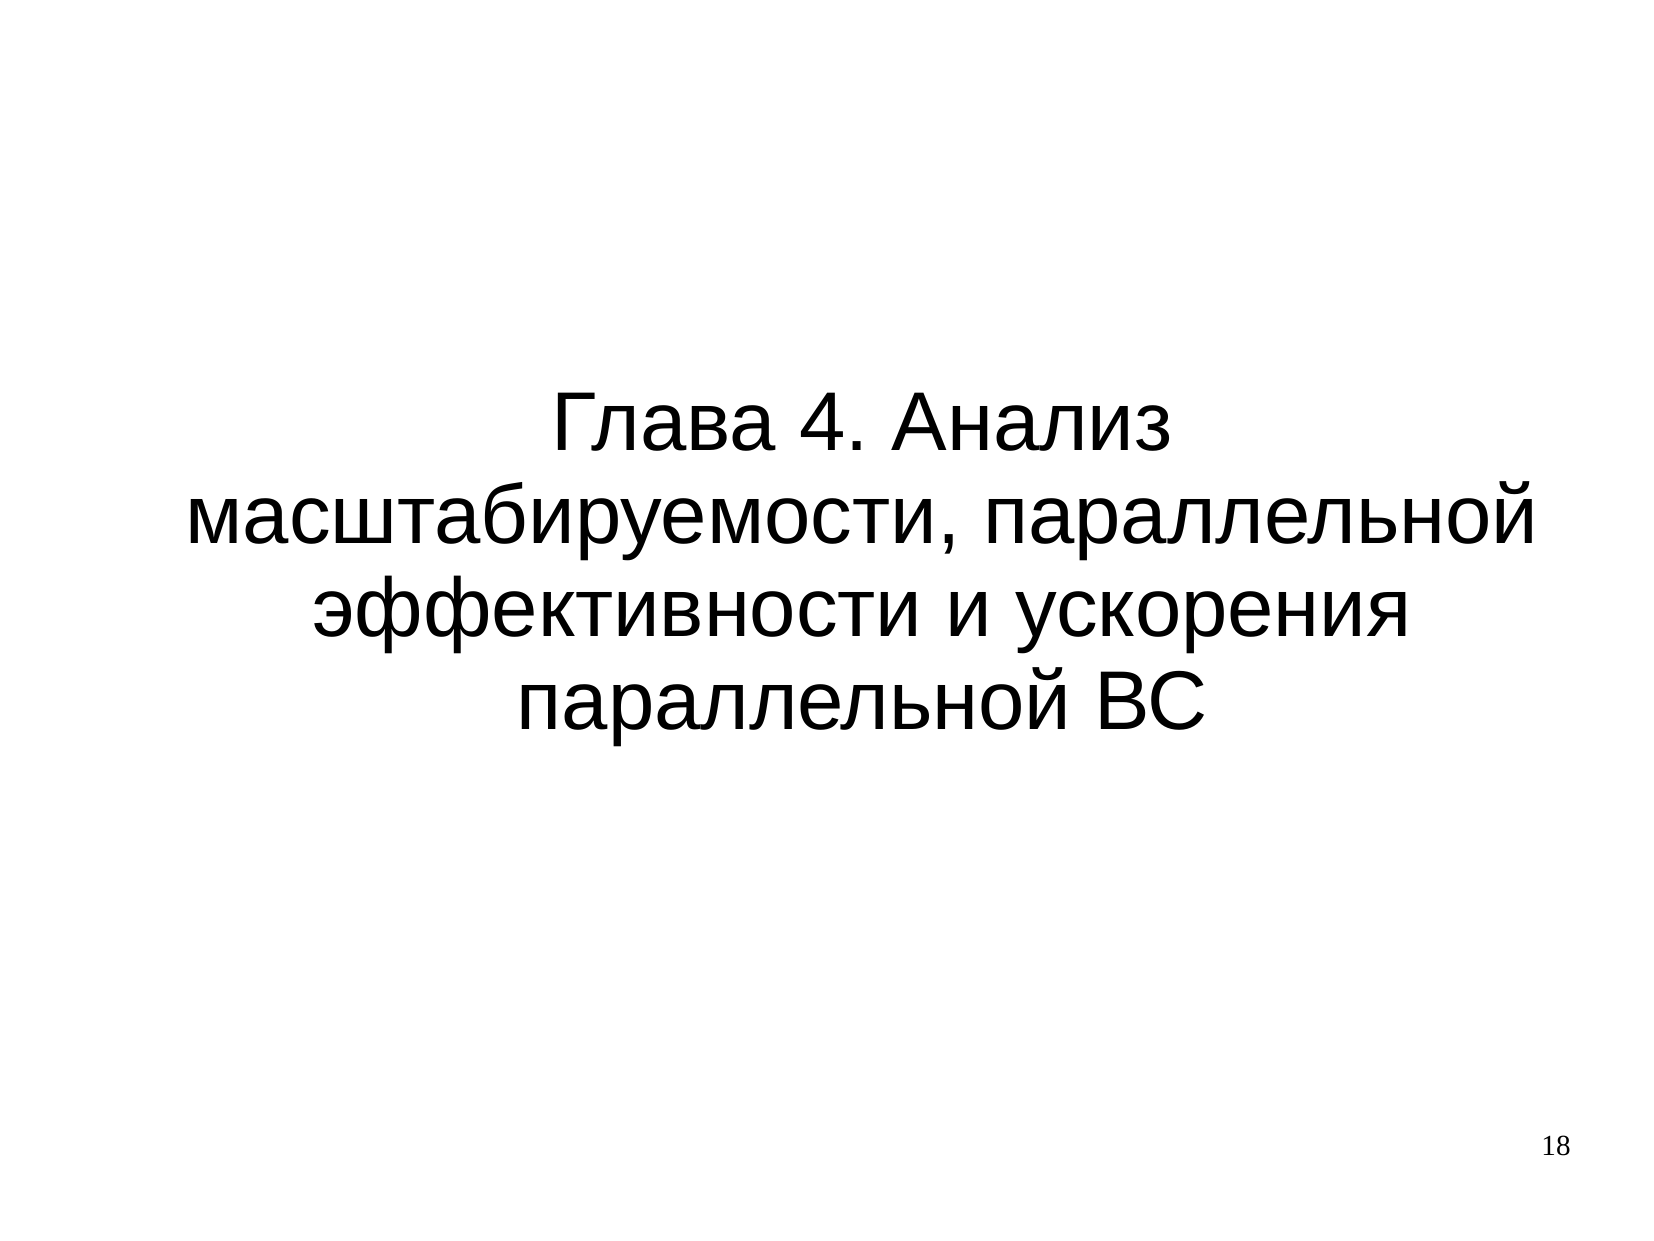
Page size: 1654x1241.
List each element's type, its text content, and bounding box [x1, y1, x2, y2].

list Глава 4. Анализ масштабируемости, параллельной эффективности и ускорения параллельной ВС [82, 290, 1571, 1010]
